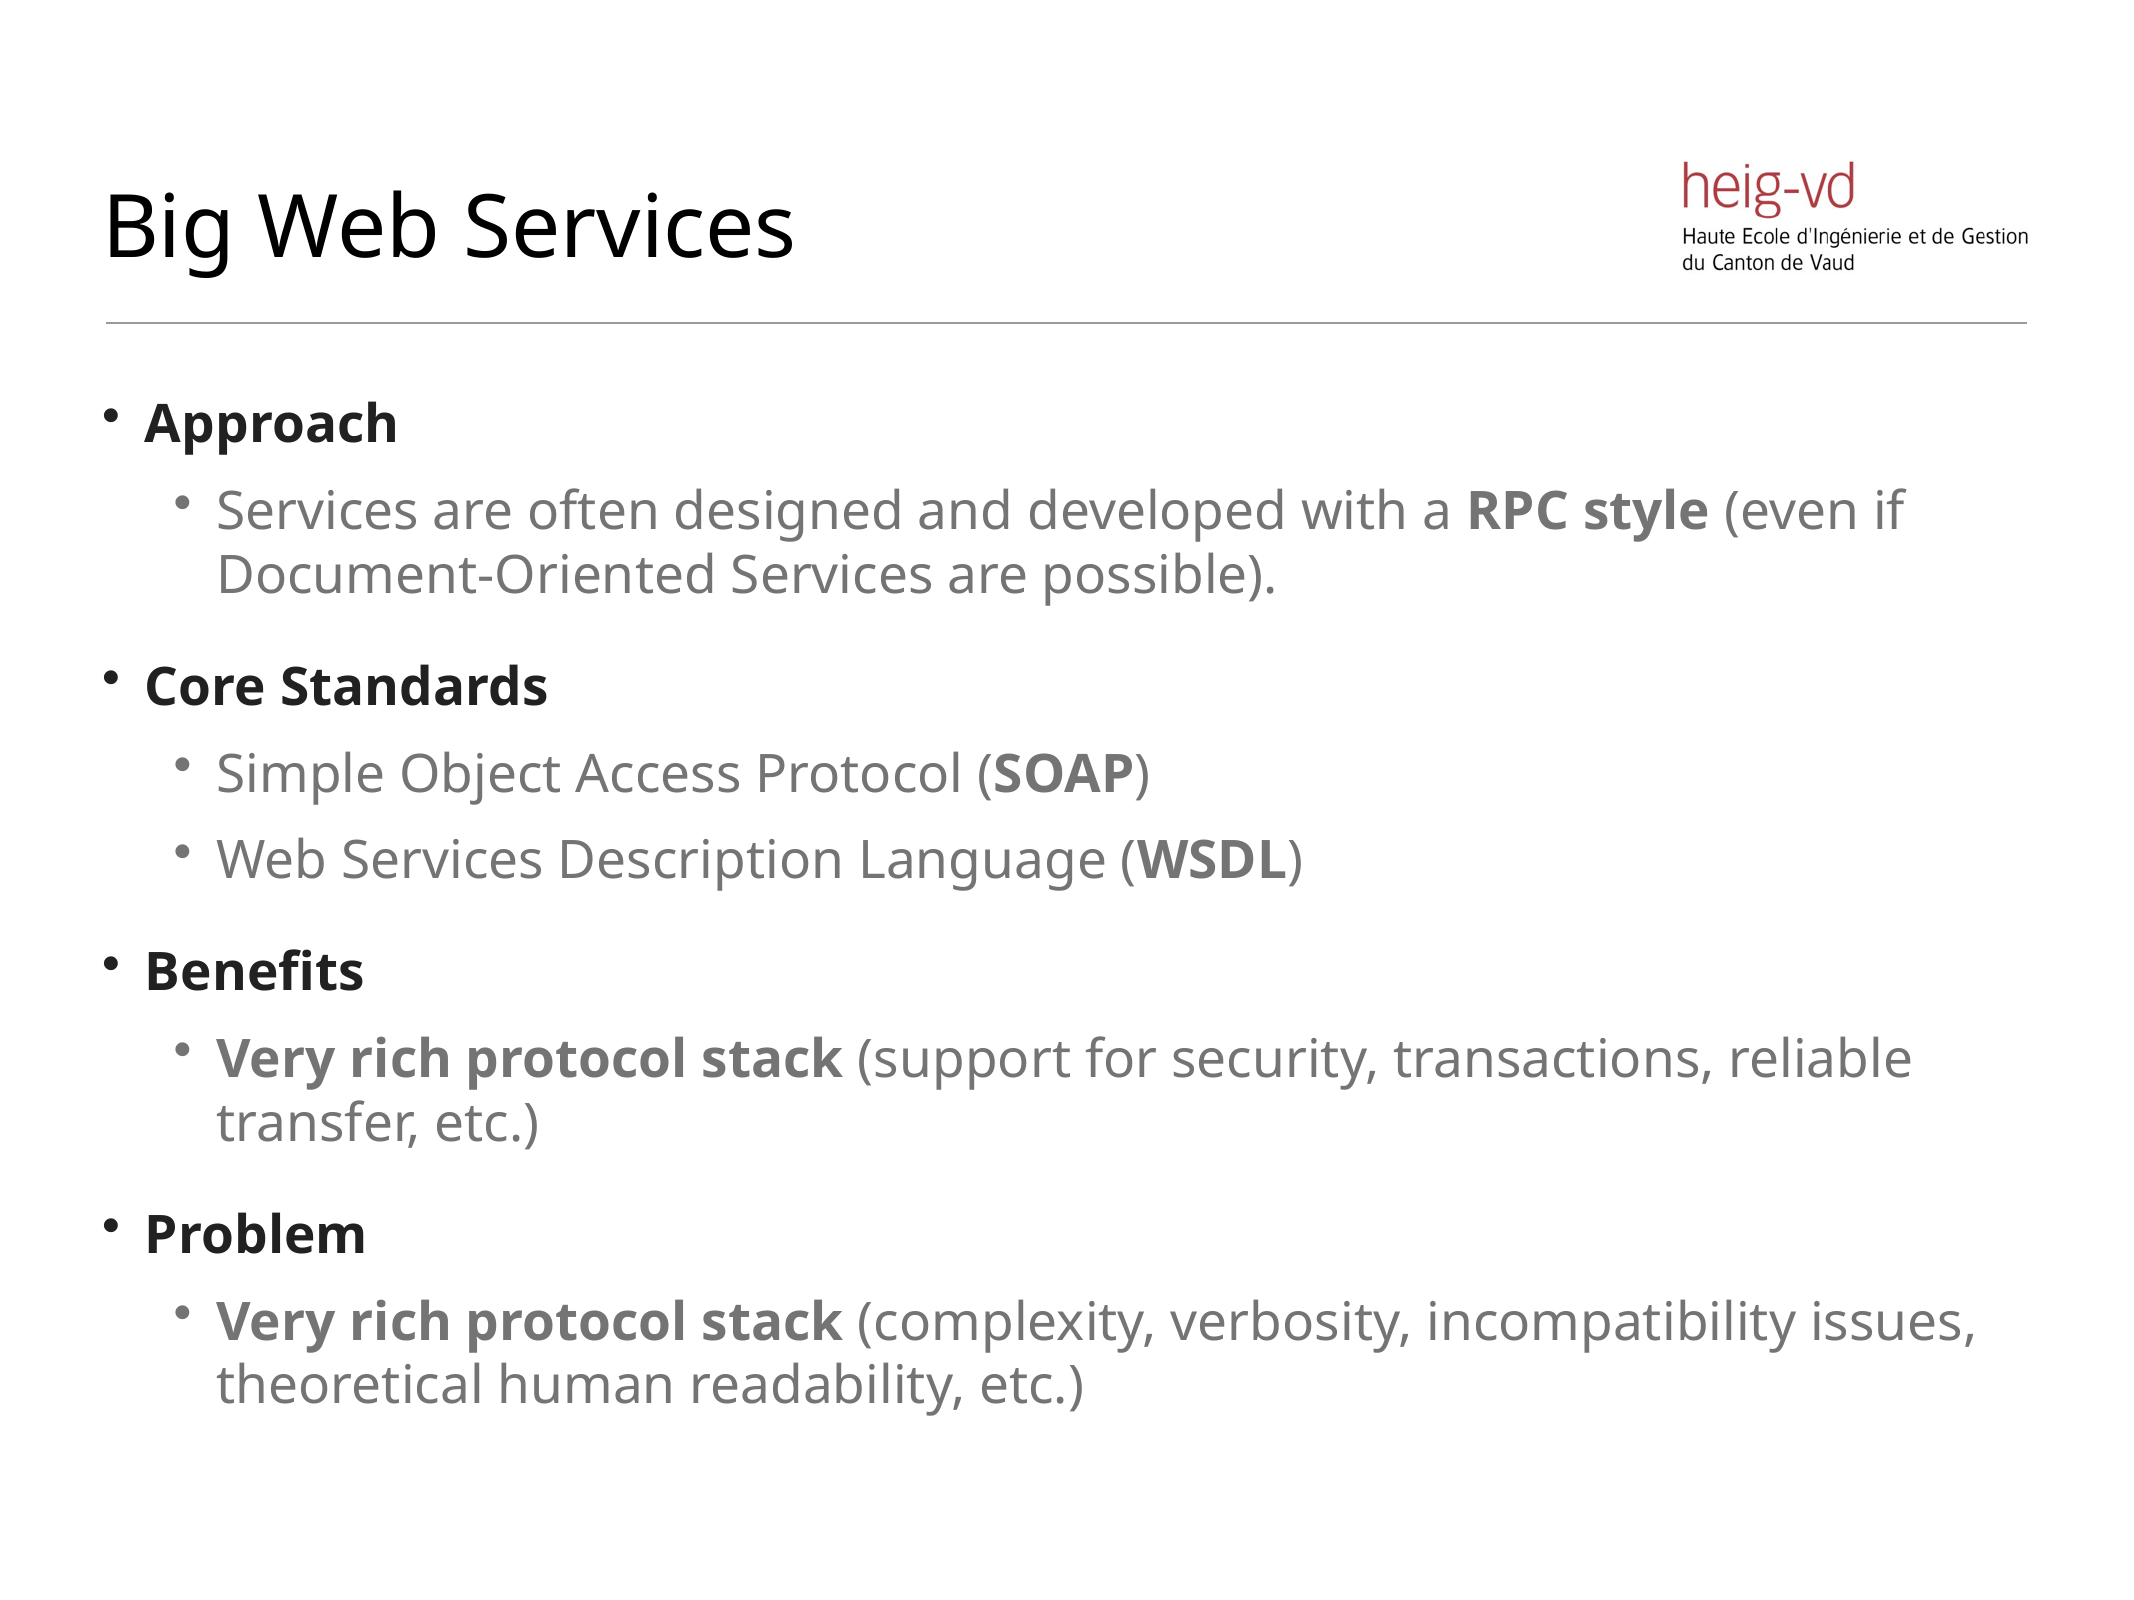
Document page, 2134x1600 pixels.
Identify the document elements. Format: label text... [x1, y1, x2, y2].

list Approach Services are often designed and developed with a RPC style (even if Document-Oriented Services are possible). Core Standards Simple Object Access Protocol (SOAP) Web Services Description Language (WSDL) Benefits Very rich protocol stack (support for security, transactions, reliable transfer, etc.) Problem Very rich protocol stack (complexity, verbosity, incompatibility issues, theoretical human readability, etc.) [93, 381, 2040, 1459]
title Big Web Services [93, 54, 2040, 284]
